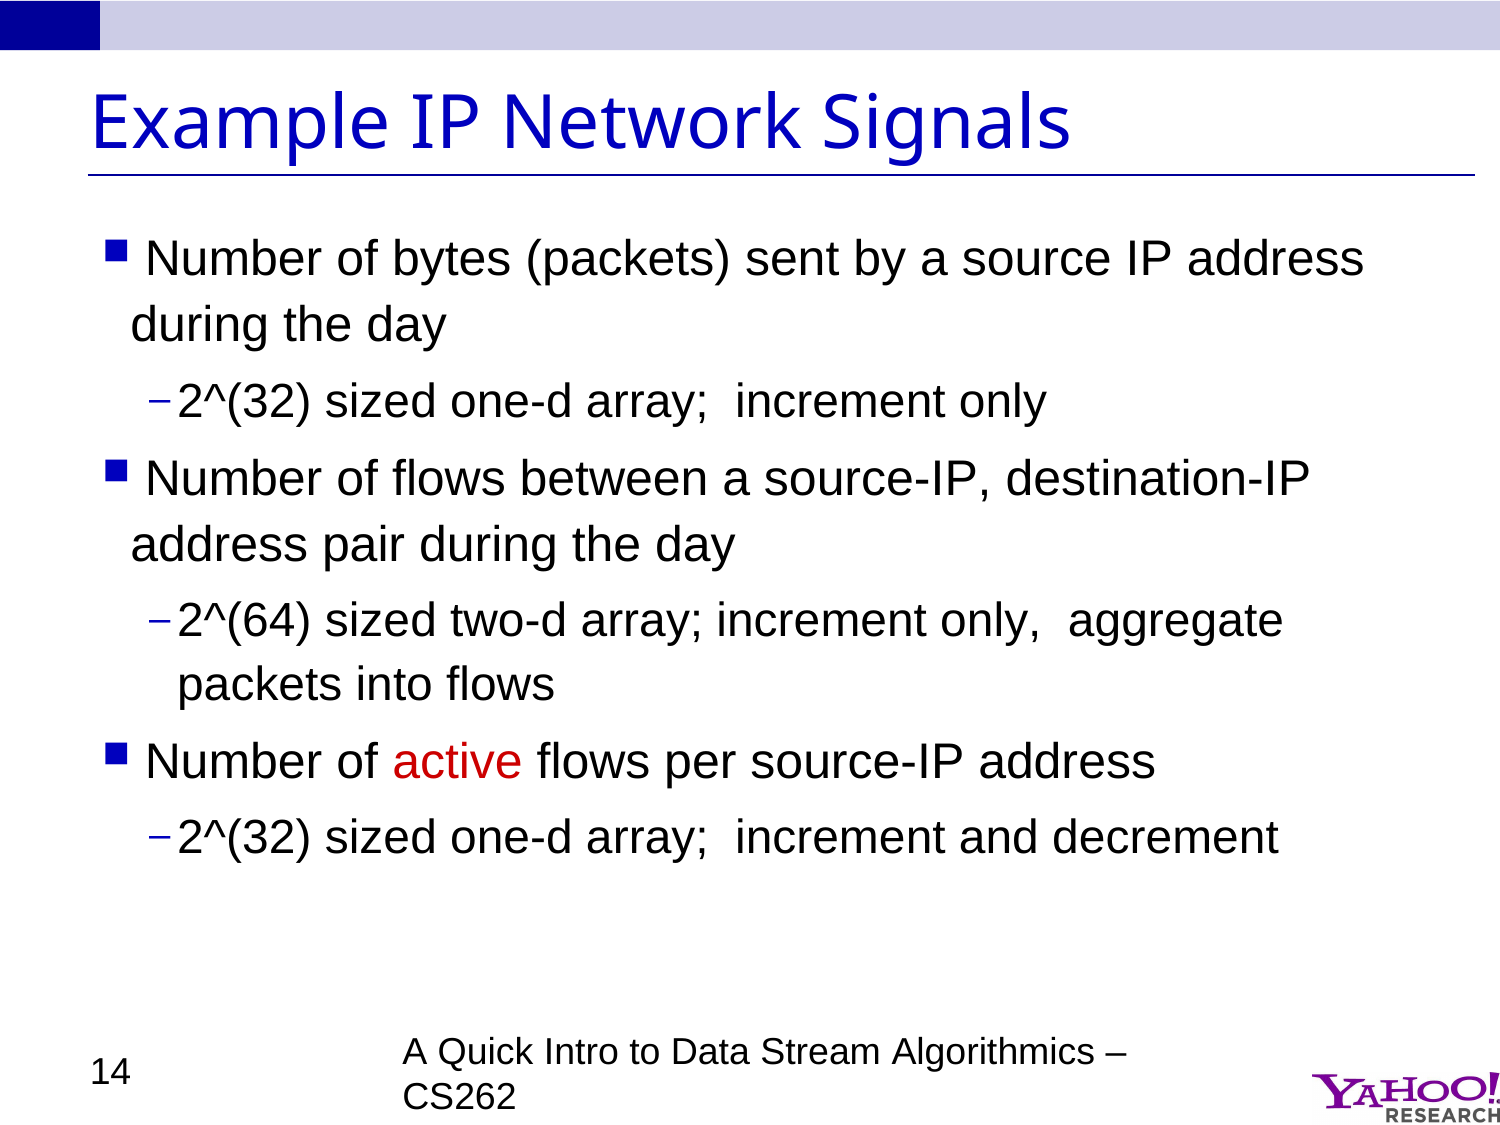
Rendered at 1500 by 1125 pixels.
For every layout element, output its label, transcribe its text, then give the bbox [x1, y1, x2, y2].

list Number of bytes (packets) sent by a source IP address during the day 2^(32) sized one-d array; increment only Number of flows between a source-IP, destination-IP address pair during the day 2^(64) sized two-d array; increment only, aggregate packets into flows Number of active flows per source-IP address 2^(32) sized one-d array; increment and decrement [87, 212, 1463, 1063]
title Example IP Network Signals [75, 50, 1426, 188]
picture [1312, 1072, 1500, 1125]
